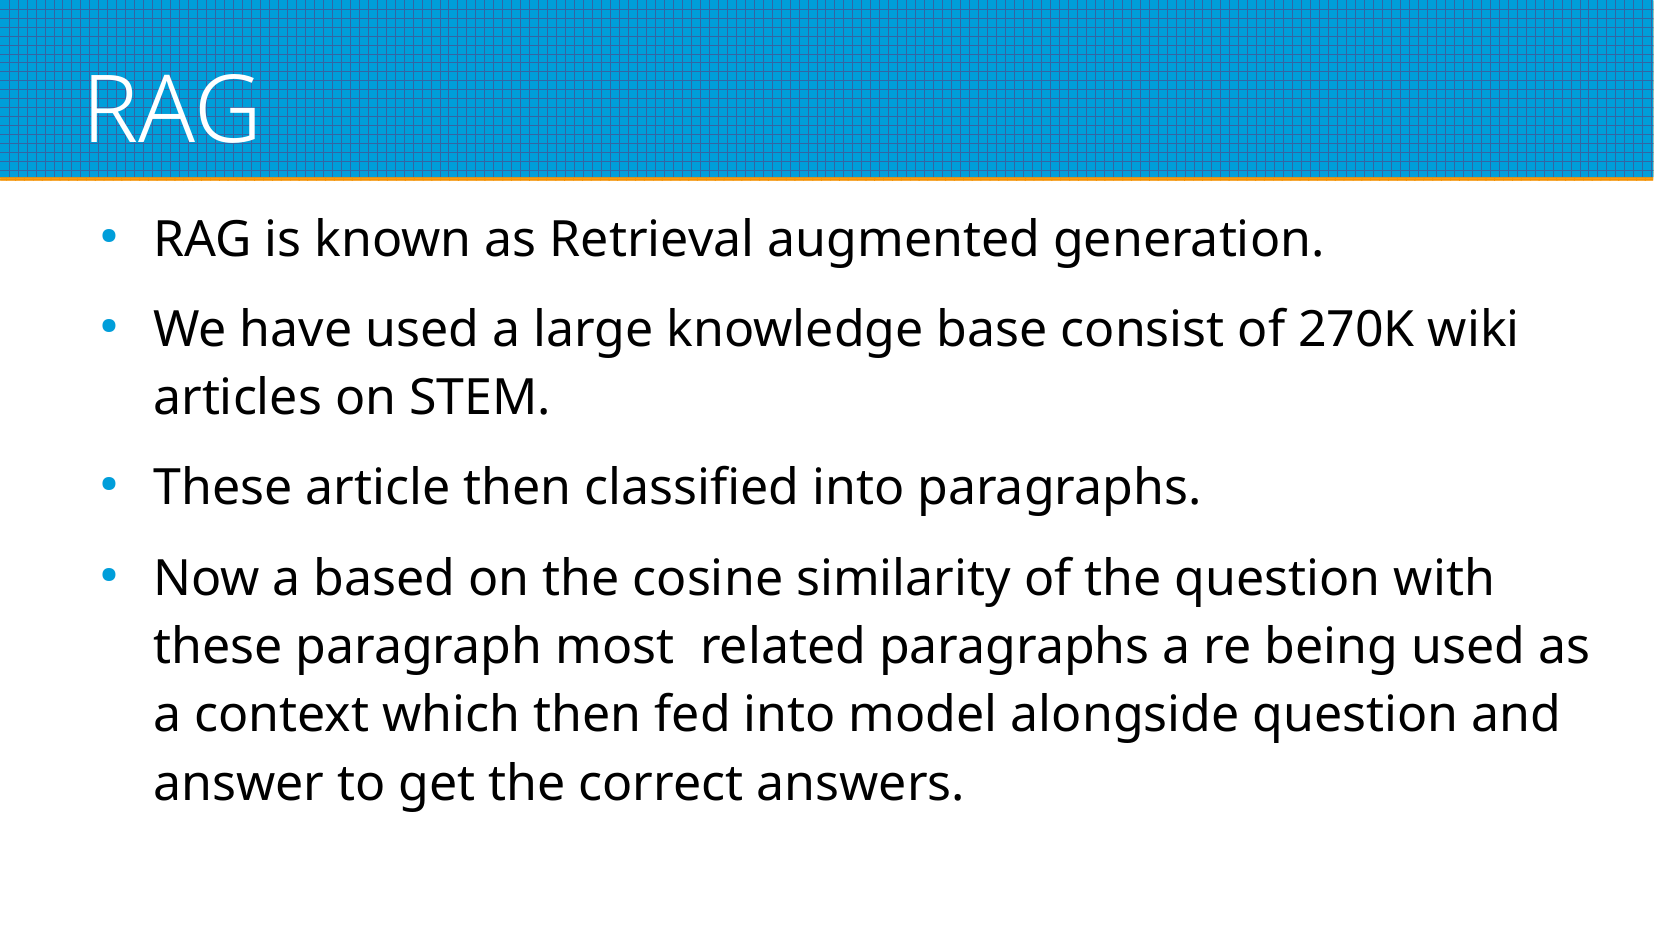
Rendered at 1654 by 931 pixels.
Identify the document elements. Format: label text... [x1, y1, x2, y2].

title RAG [82, 14, 1571, 171]
list RAG is known as Retrieval augmented generation. We have used a large knowledge base consist of 270K wiki articles on STEM. These article then classified into paragraphs. Now a based on the cosine similarity of the question with these paragraph most related paragraphs a re being used as a context which then fed into model alongside question and answer to get the correct answers. [82, 202, 1617, 897]
